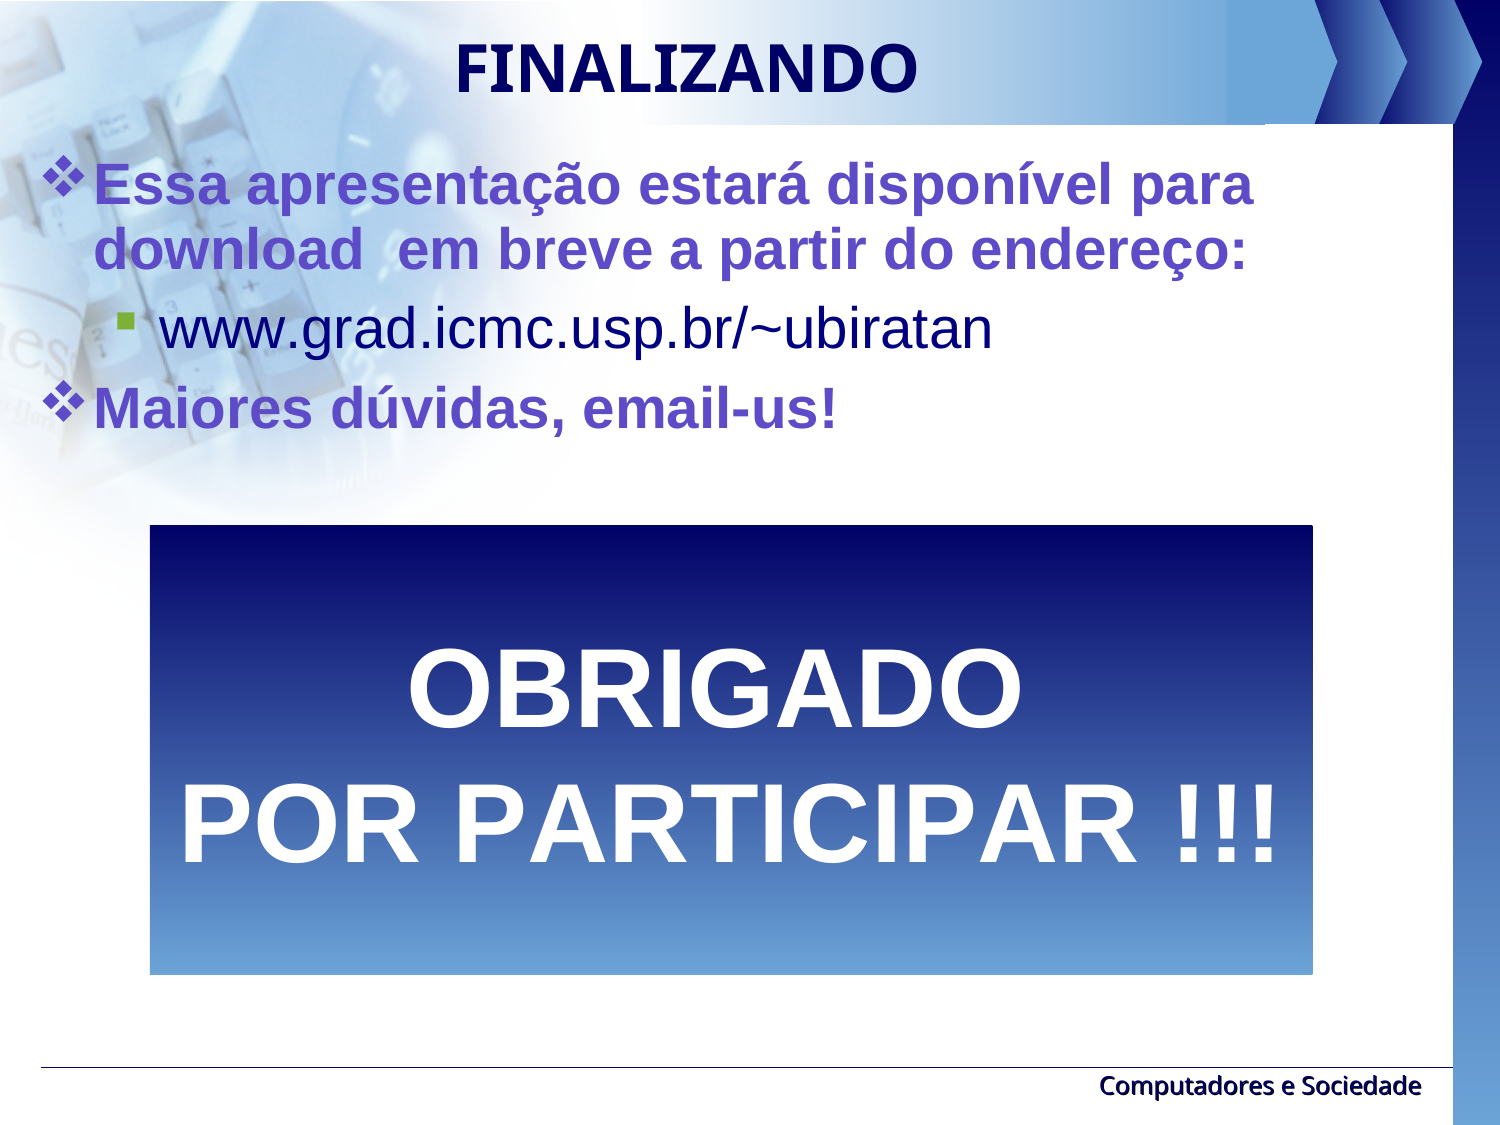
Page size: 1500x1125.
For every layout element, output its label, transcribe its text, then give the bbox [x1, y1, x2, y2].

text_box OBRIGADO POR PARTICIPAR !!! [149, 525, 1313, 976]
title FINALIZANDO [74, 0, 1300, 151]
list Essa apresentação estará disponível para download em breve a partir do endereço: www.grad.icmc.usp.br/~ubiratan Maiores dúvidas, email-us! [37, 151, 1426, 1051]
